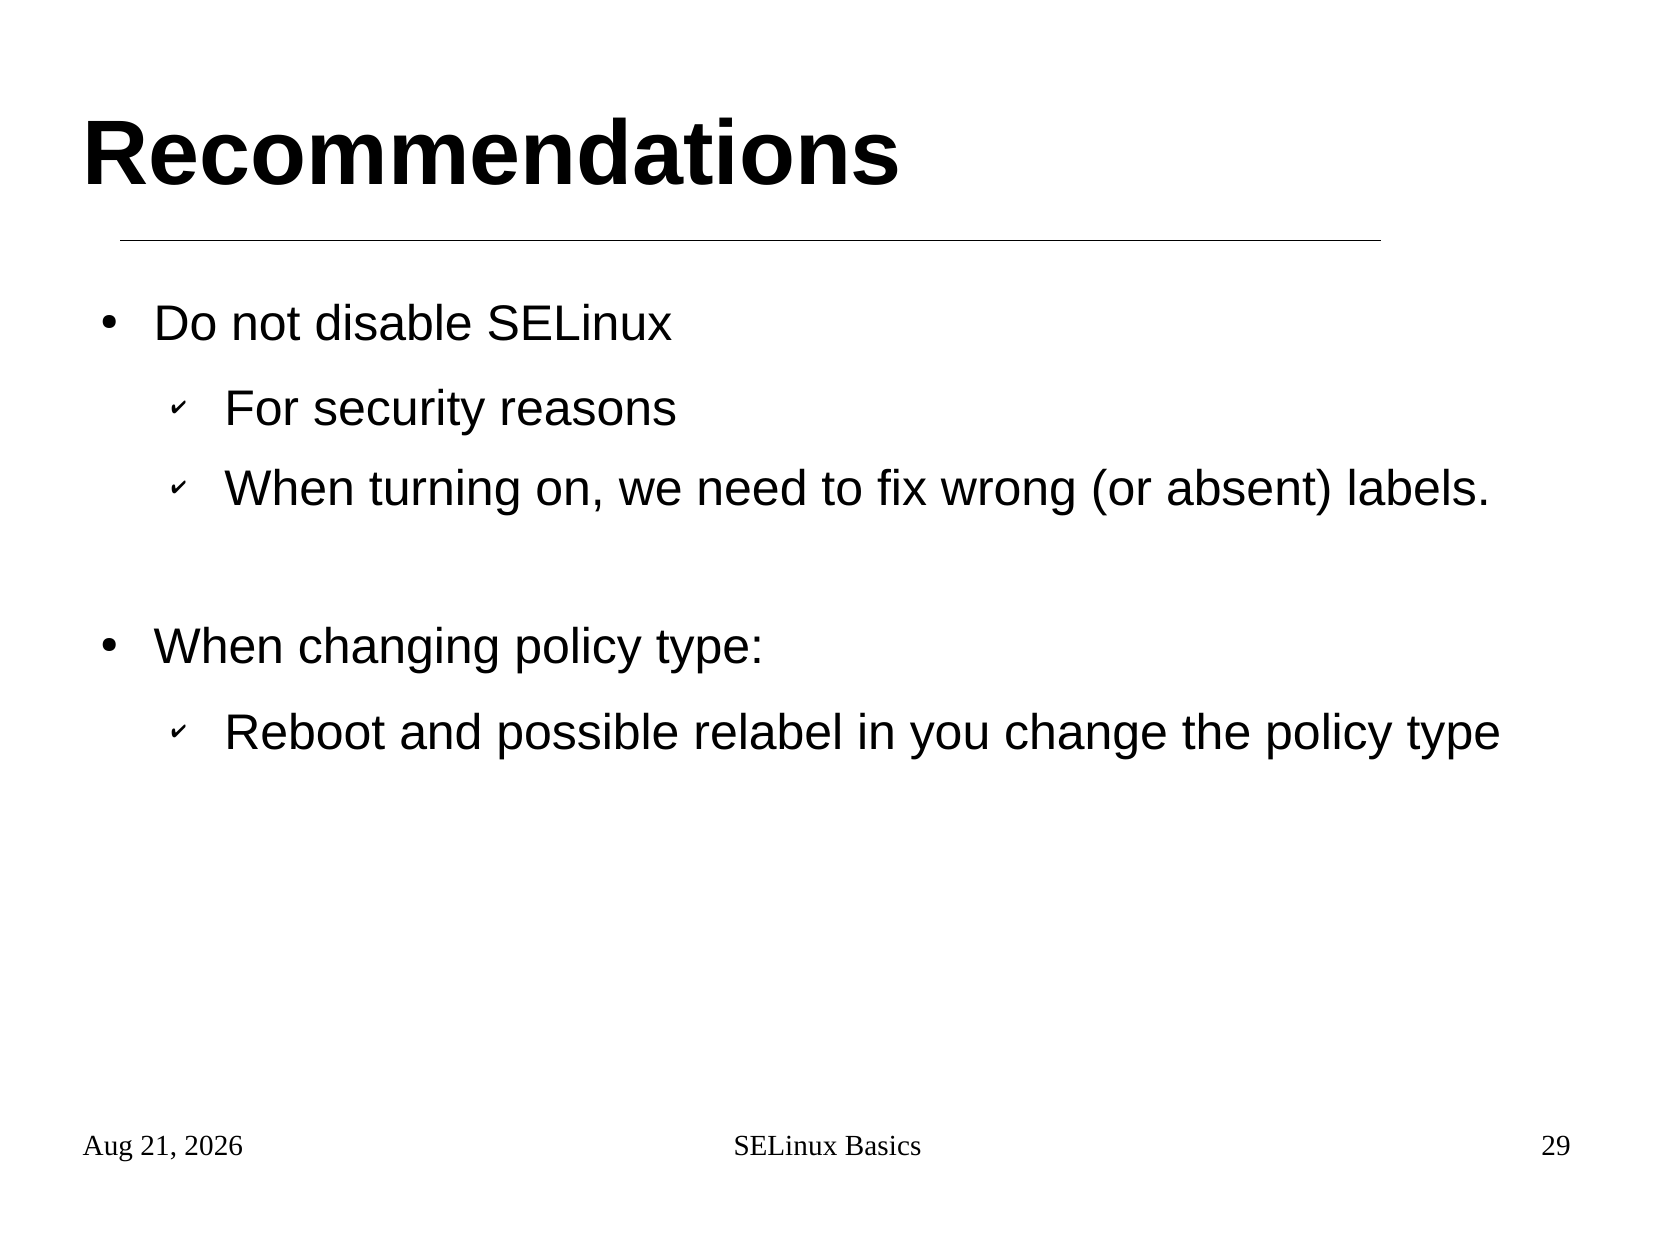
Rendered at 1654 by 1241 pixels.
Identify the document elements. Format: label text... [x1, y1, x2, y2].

list Do not disable SELinux For security reasons When turning on, we need to fix wrong (or absent) labels. When changing policy type: Reboot and possible relabel in you change the policy type [82, 295, 1571, 931]
title Recommendations [82, 49, 1571, 257]
